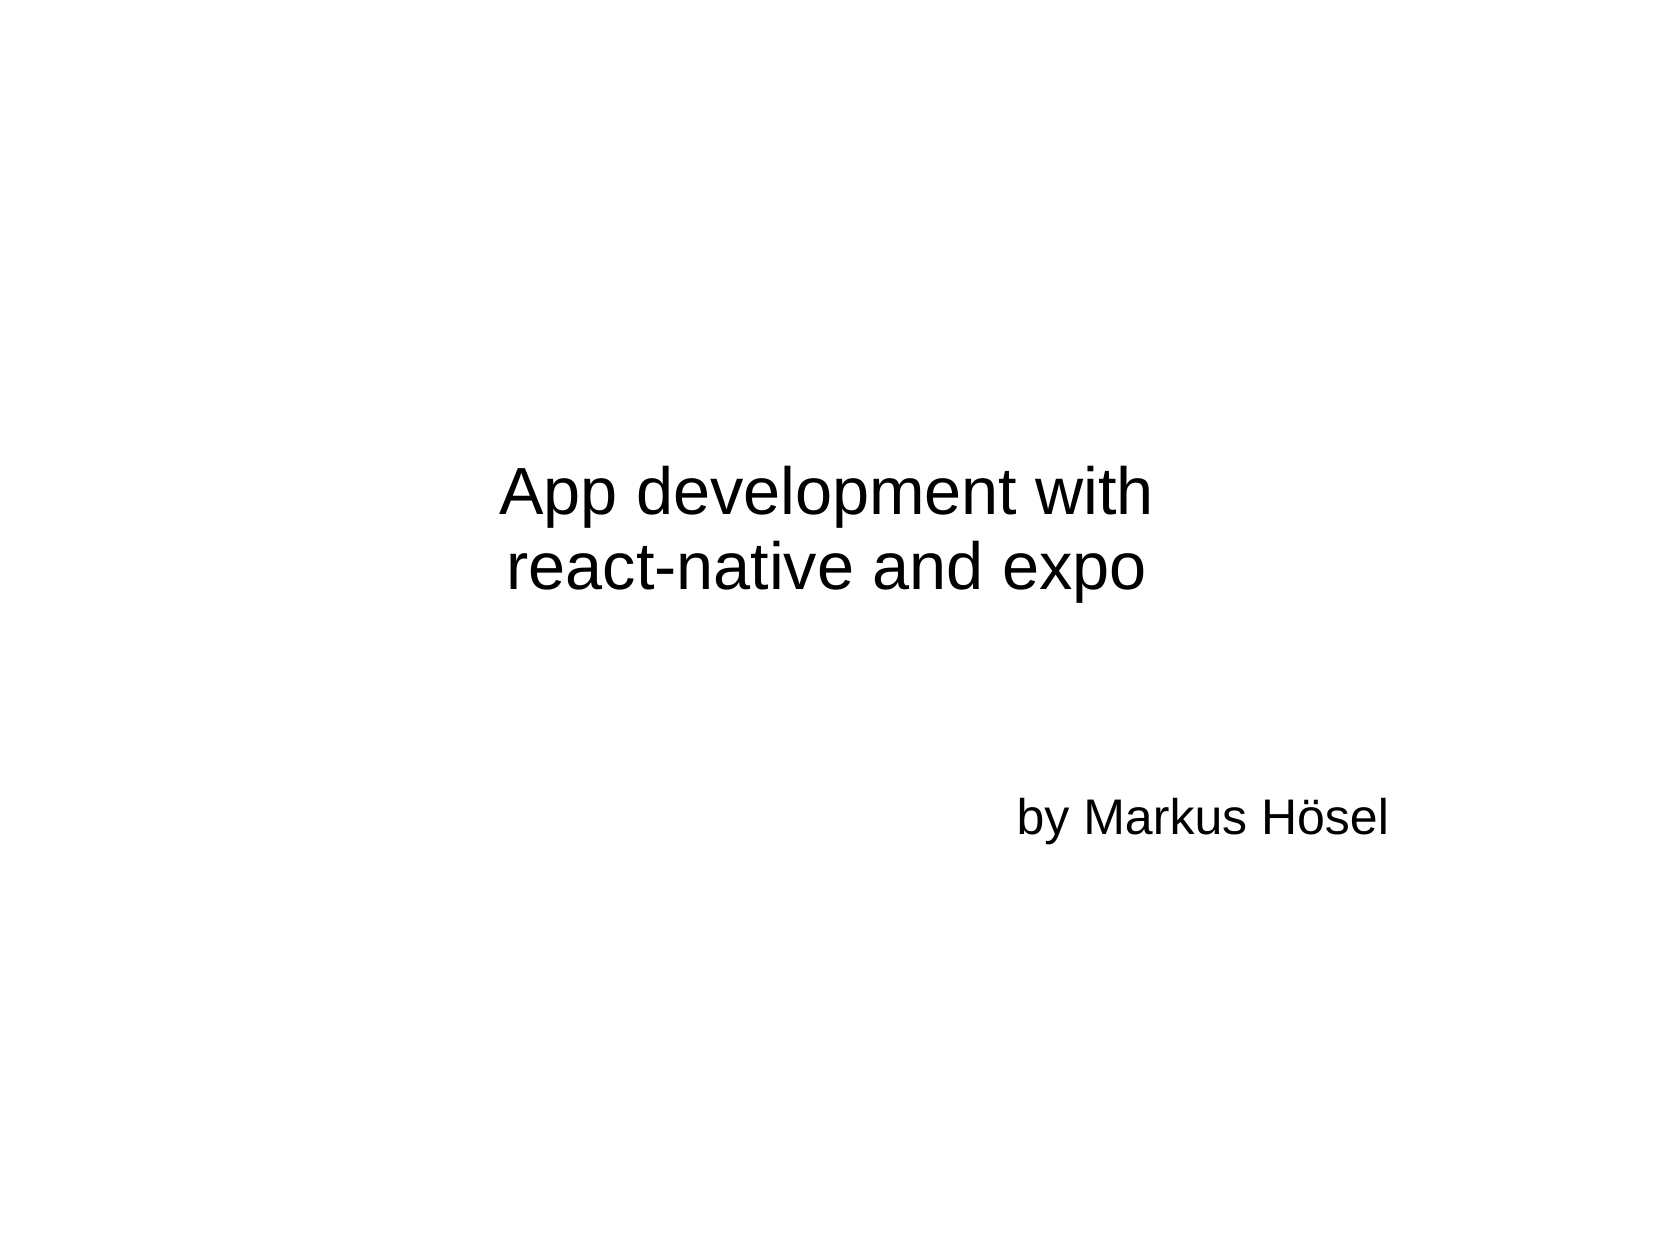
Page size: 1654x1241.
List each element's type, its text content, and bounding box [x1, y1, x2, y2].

subtitle App development with react-native and expo by Markus Hösel [82, 290, 1571, 1010]
